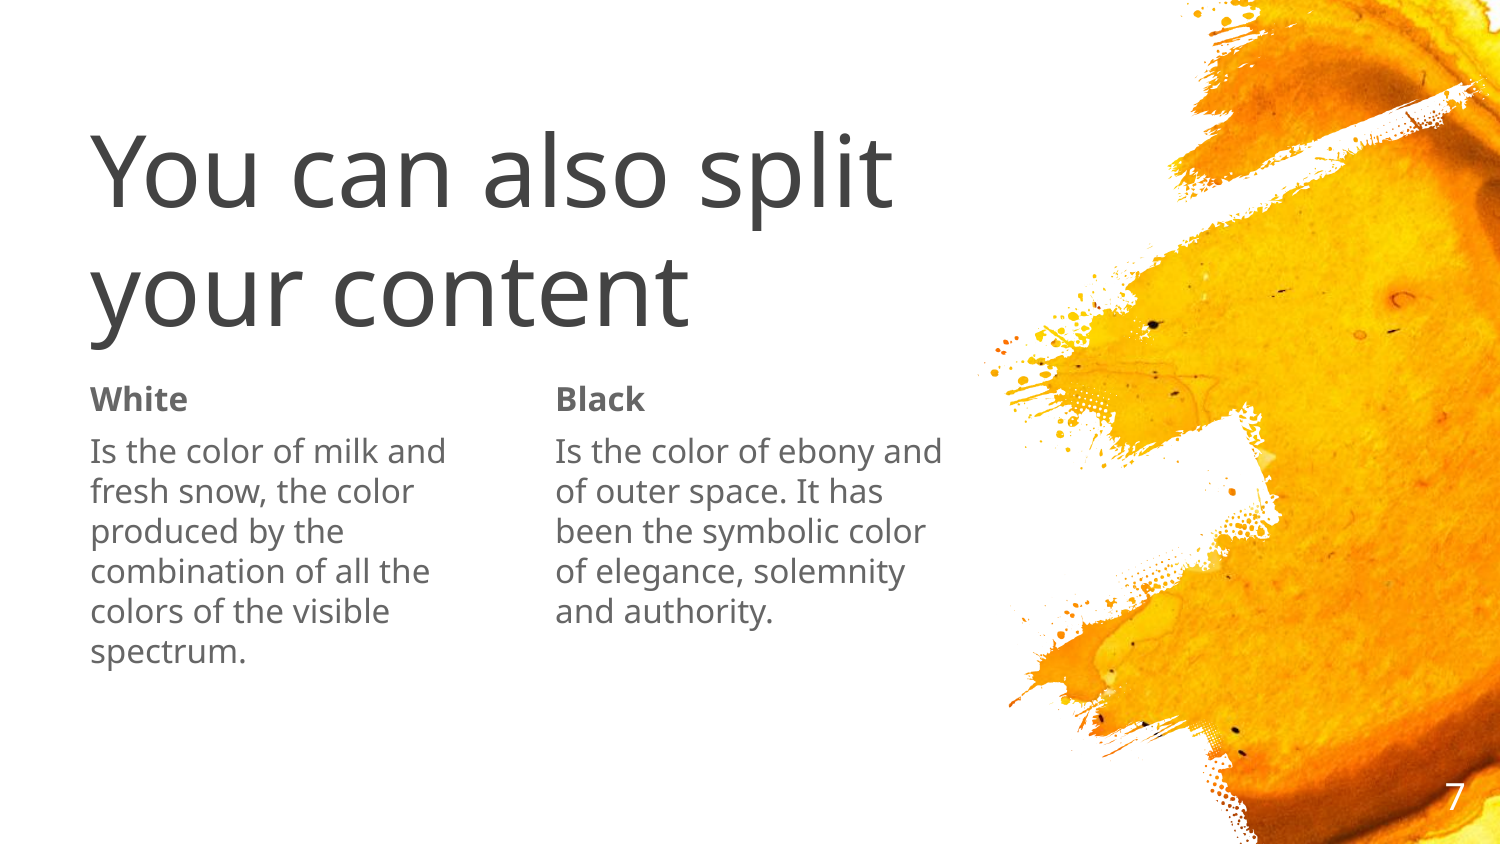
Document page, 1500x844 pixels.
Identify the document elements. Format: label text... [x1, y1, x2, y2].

slide_number <number> [1391, 766, 1482, 832]
list White Is the color of milk and fresh snow, the color produced by the combination of all the colors of the visible spectrum. [75, 362, 514, 796]
picture [0, 0, 1500, 844]
title You can also split your content [75, 221, 980, 362]
list Black Is the color of ebony and of outer space. It has been the symbolic color of elegance, solemnity and authority. [540, 362, 980, 796]
